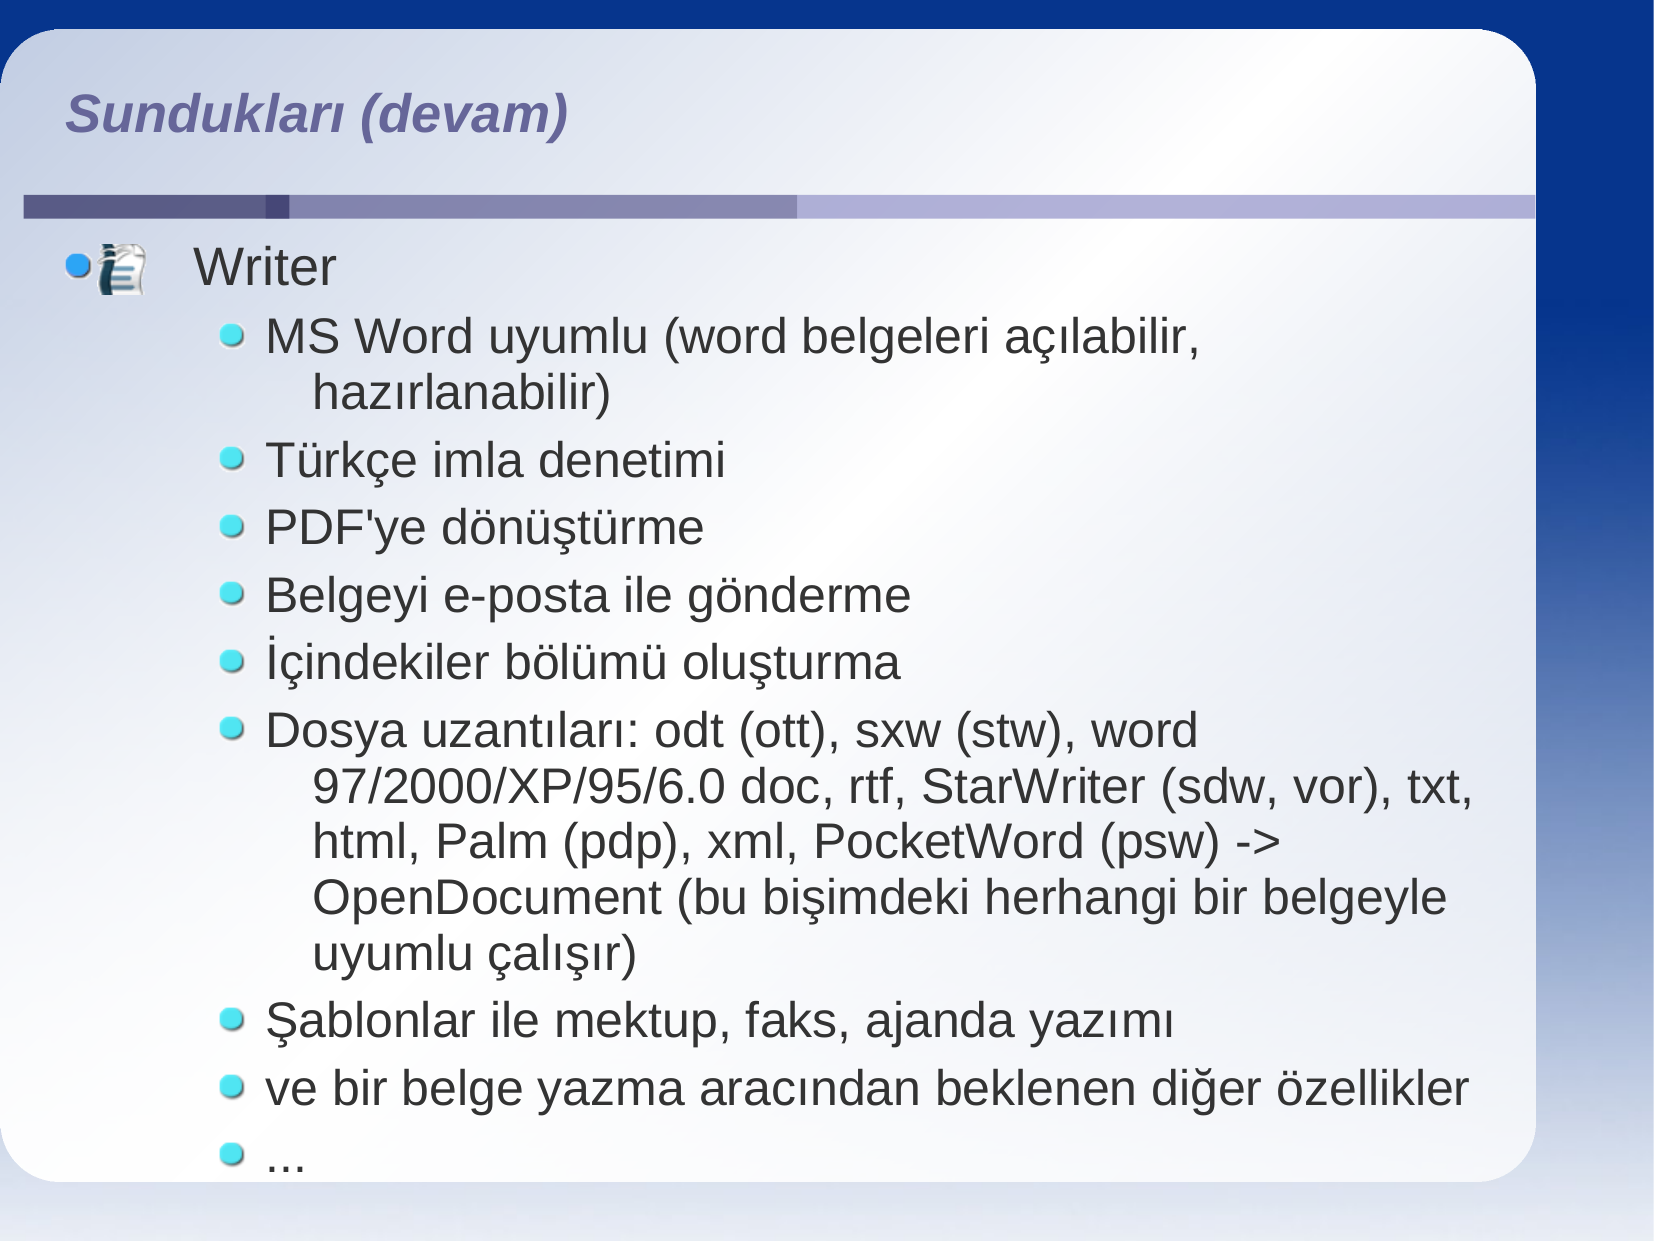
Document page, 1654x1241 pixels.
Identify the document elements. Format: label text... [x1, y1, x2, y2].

title Sundukları (devam) [29, 49, 1506, 178]
picture [97, 244, 148, 295]
picture [0, 0, 1654, 1241]
picture [218, 1152, 247, 1170]
list Writer MS Word uyumlu (word belgeleri açılabilir, hazırlanabilir) Türkçe imla denetimi PDF'ye dönüştürme Belgeyi e-posta ile gönderme İçindekiler bölümü oluşturma Dosya uzantıları: odt (ott), sxw (stw), word 97/2000/XP/95/6.0 doc, rtf, StarWriter (sdw, vor), txt, html, Palm (pdp), xml, PocketWord (psw) -> OpenDocument (bu bişimdeki herhangi bir belgeyle uyumlu çalışır) Şablonlar ile mektup, faks, ajanda yazımı ve bir belge yazma aracından beklenen diğer özellikler ... [29, 236, 1506, 1152]
